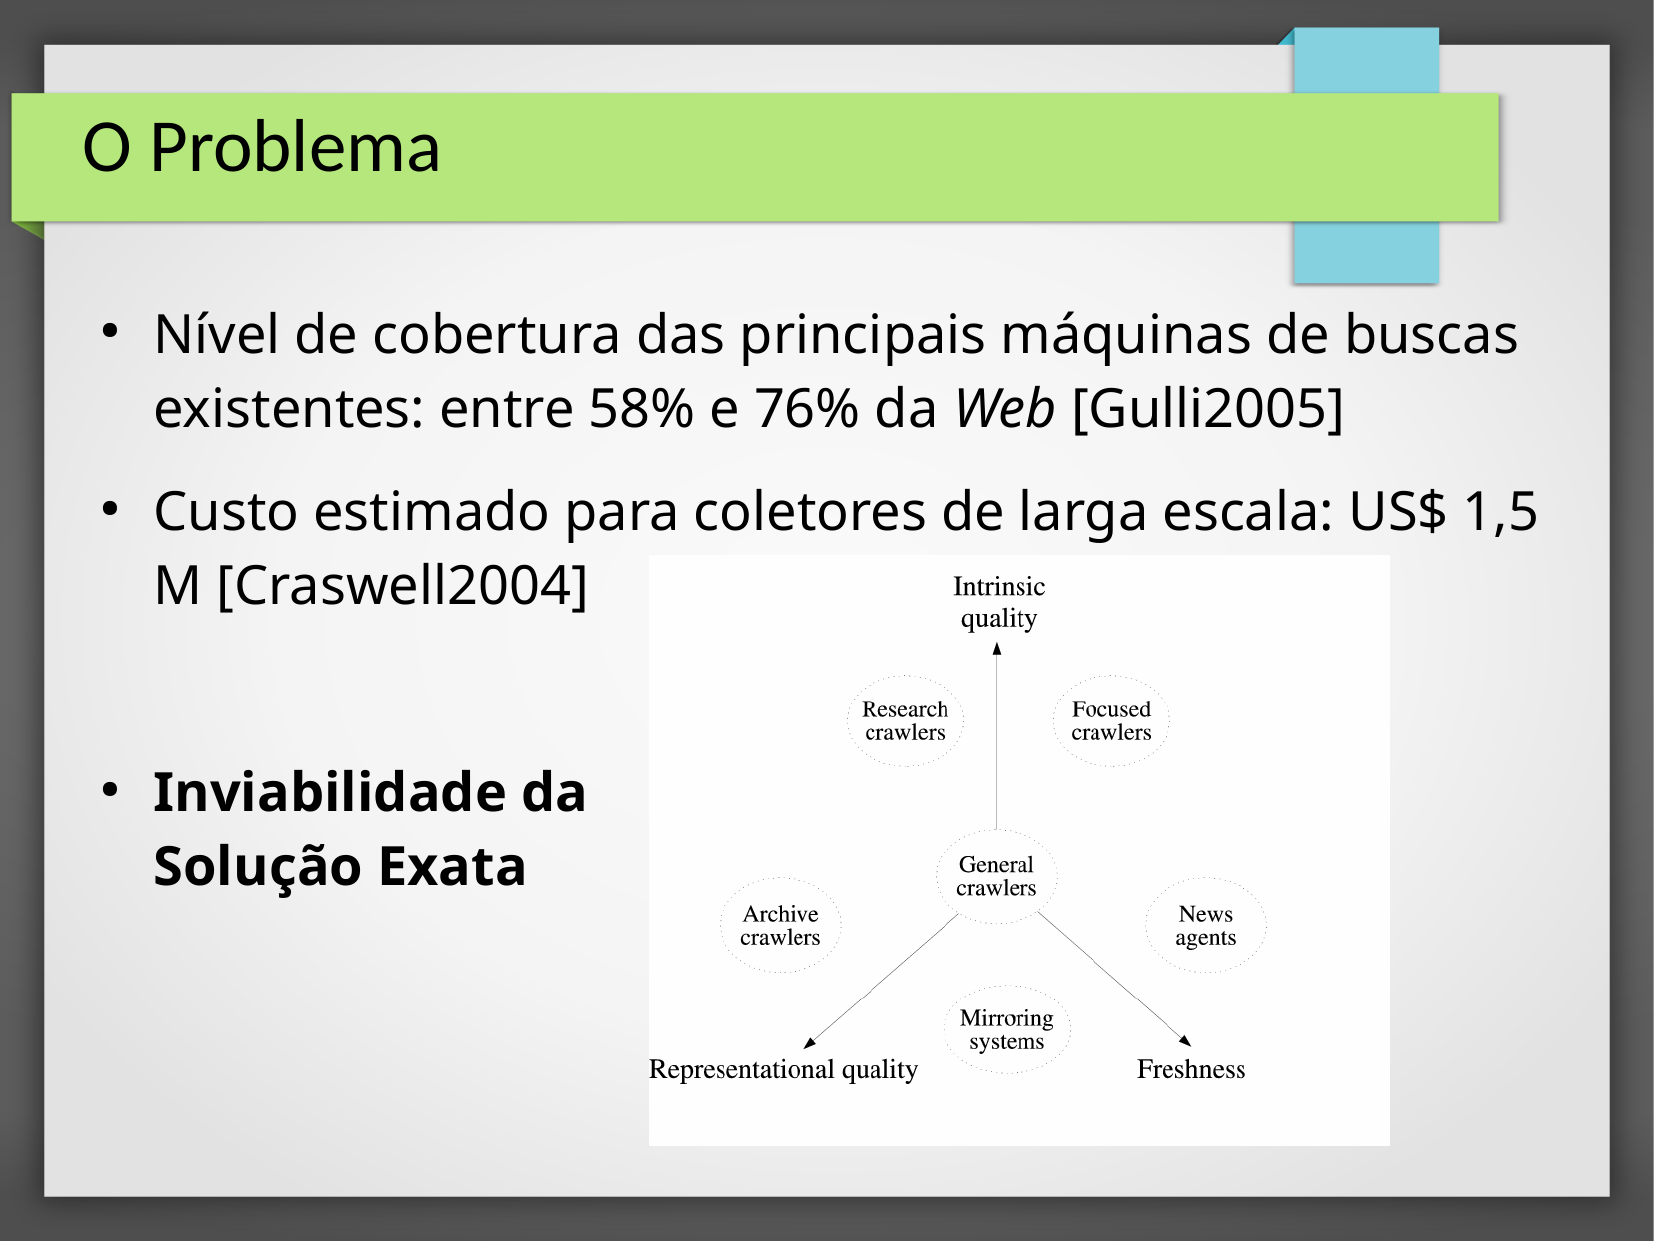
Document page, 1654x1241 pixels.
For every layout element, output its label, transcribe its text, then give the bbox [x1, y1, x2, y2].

picture [0, 0, 1654, 1241]
title O Problema [82, 49, 1571, 257]
list Nível de cobertura das principais máquinas de buscas existentes: entre 58% e 76% da Web [Gulli2005] Custo estimado para coletores de larga escala: US$ 1,5 M [Craswell2004] Inviabilidade da Solução Exata [82, 295, 1571, 1015]
